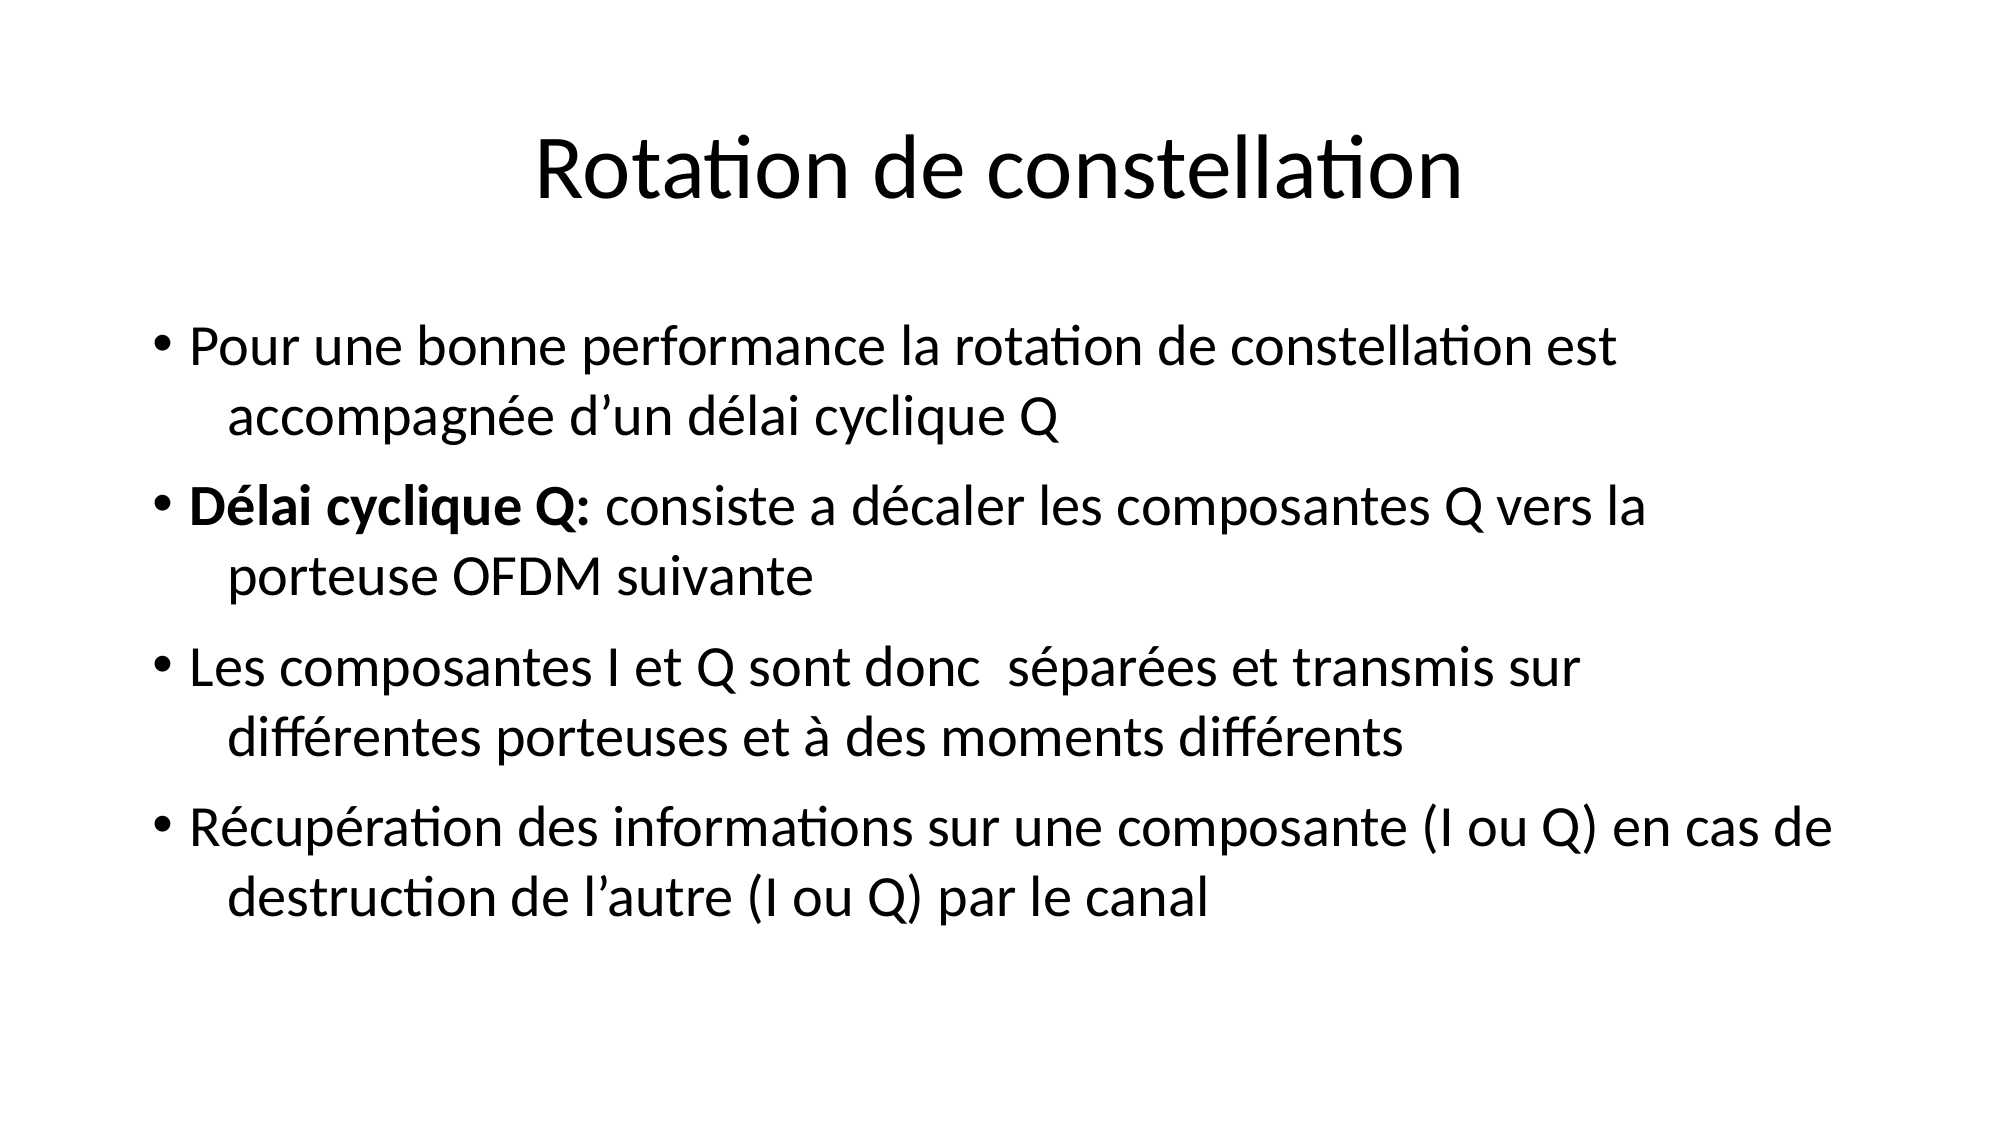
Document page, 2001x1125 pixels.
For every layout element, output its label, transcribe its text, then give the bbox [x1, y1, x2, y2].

list Pour une bonne performance la rotation de constellation est accompagnée d’un délai cyclique Q Délai cyclique Q: consiste a décaler les composantes Q vers la porteuse OFDM suivante Les composantes I et Q sont donc séparées et transmis sur différentes porteuses et à des moments différents Récupération des informations sur une composante (I ou Q) en cas de destruction de l’autre (I ou Q) par le canal [137, 299, 1863, 1014]
title Rotation de constellation [137, 59, 1863, 278]
